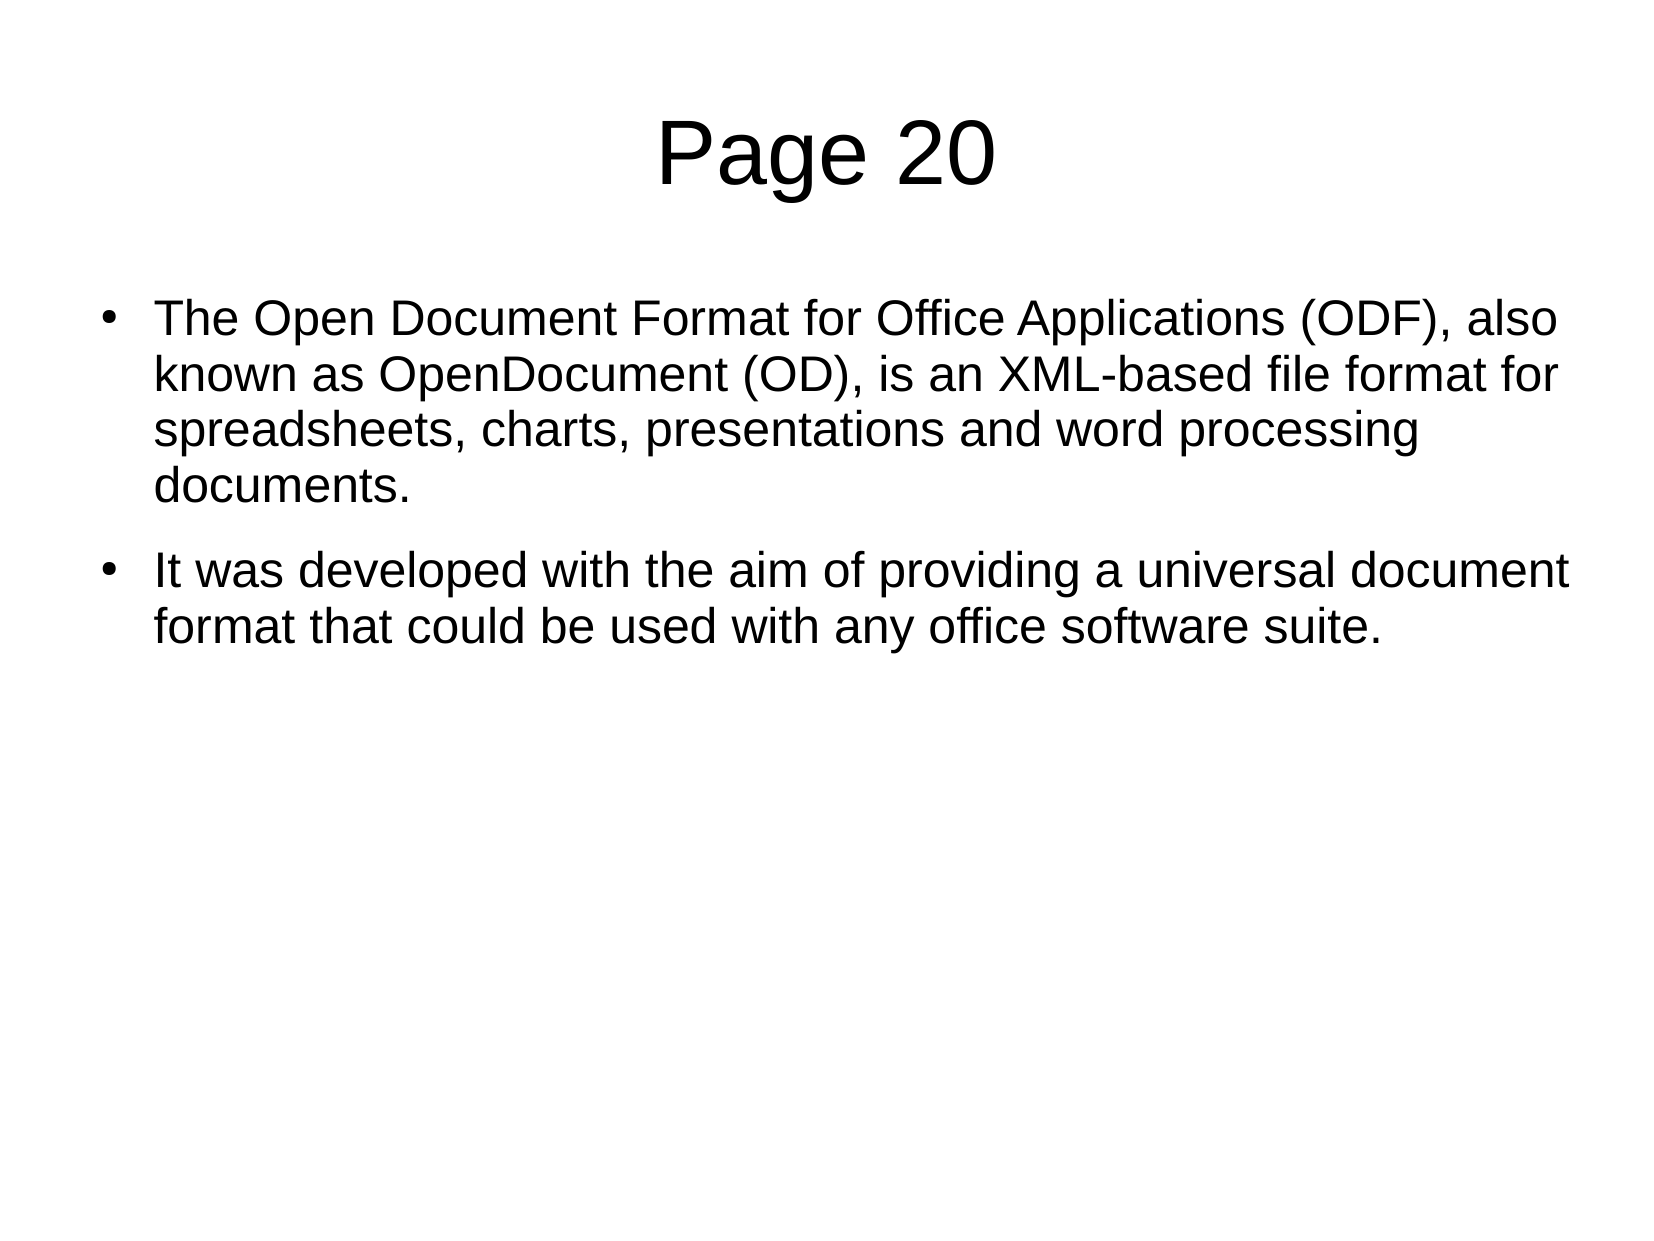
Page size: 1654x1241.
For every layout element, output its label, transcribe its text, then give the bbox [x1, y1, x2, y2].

title Page 20 [82, 49, 1571, 257]
list The Open Document Format for Office Applications (ODF), also known as OpenDocument (OD), is an XML-based file format for spreadsheets, charts, presentations and word processing documents. It was developed with the aim of providing a universal document format that could be used with any office software suite. [82, 290, 1571, 1109]
